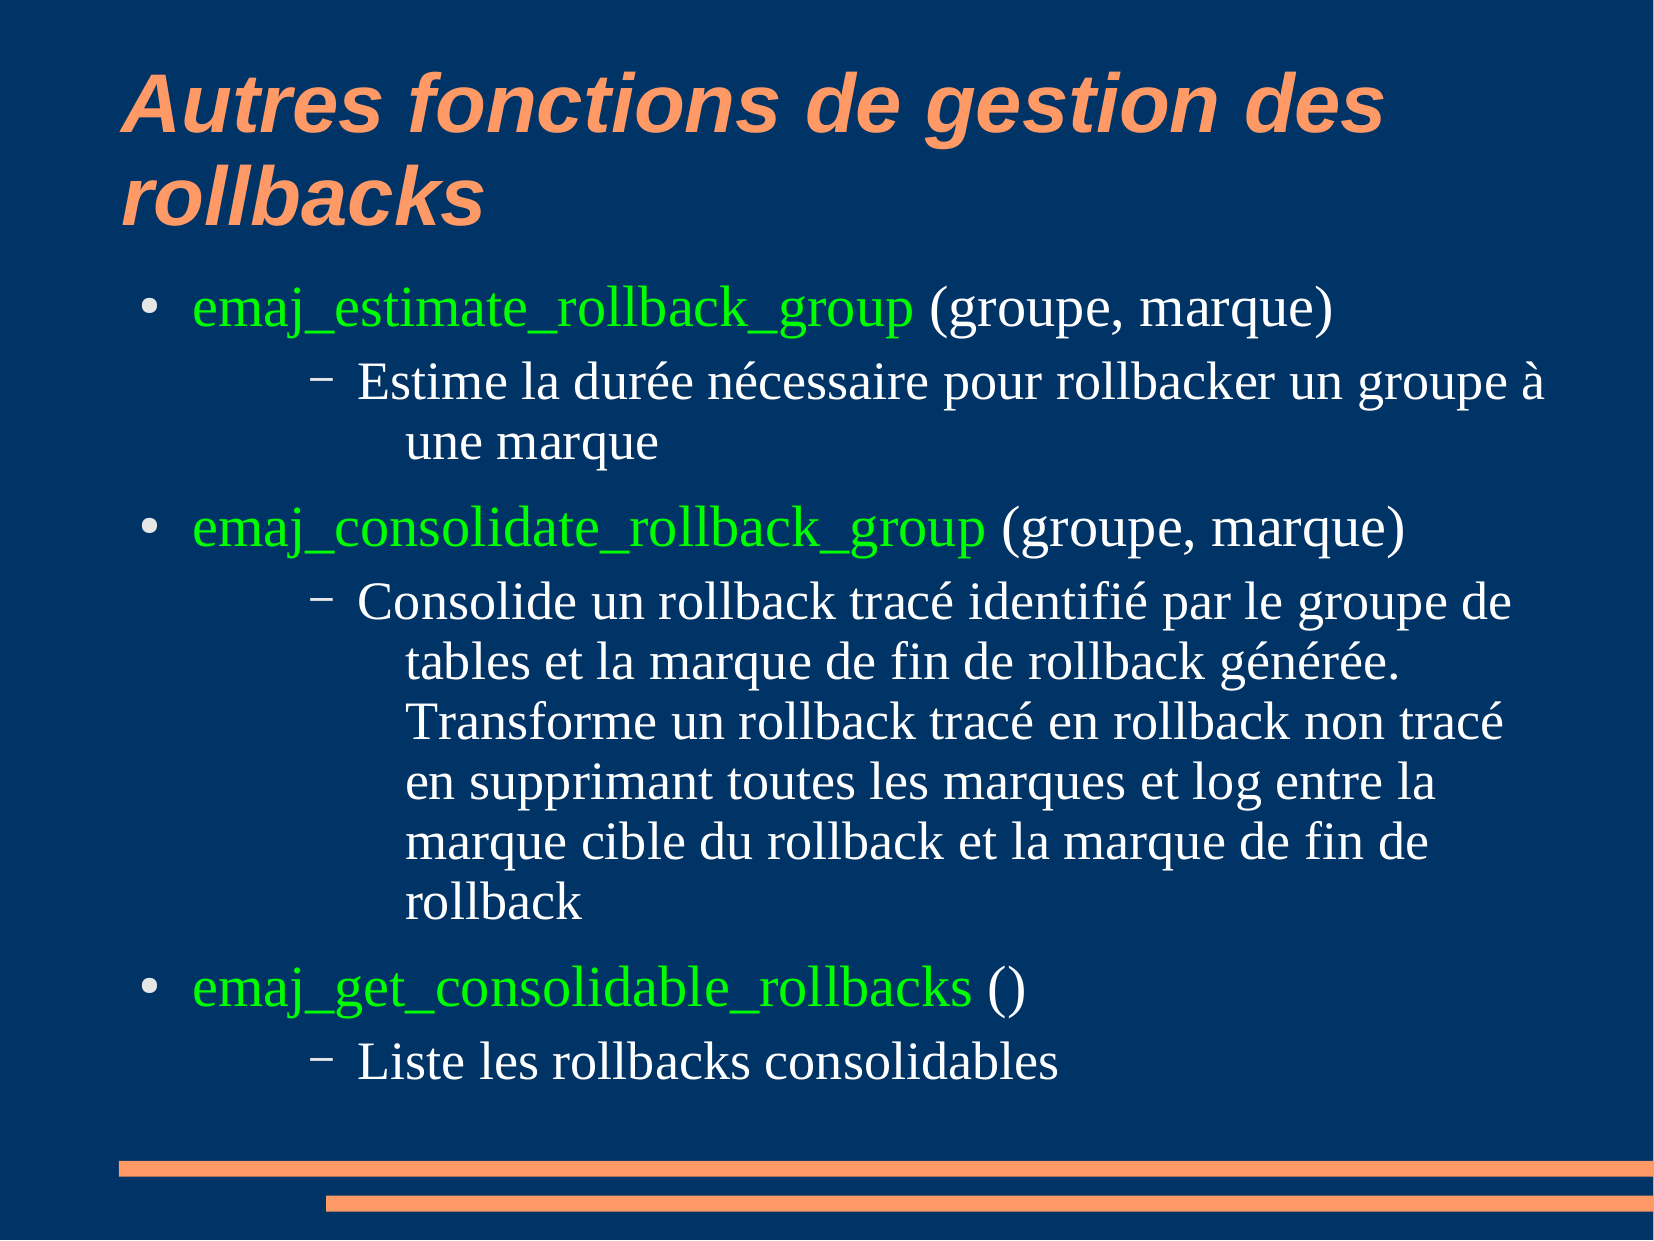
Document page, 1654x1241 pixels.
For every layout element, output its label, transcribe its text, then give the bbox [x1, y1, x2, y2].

list emaj_estimate_rollback_group (groupe, marque) Estime la durée nécessaire pour rollbacker un groupe à une marque emaj_consolidate_rollback_group (groupe, marque) Consolide un rollback tracé identifié par le groupe de tables et la marque de fin de rollback générée. Transforme un rollback tracé en rollback non tracé en supprimant toutes les marques et log entre la marque cible du rollback et la marque de fin de rollback emaj_get_consolidable_rollbacks () Liste les rollbacks consolidables [121, 274, 1561, 1092]
title Autres fonctions de gestion des rollbacks [121, 53, 1534, 246]
